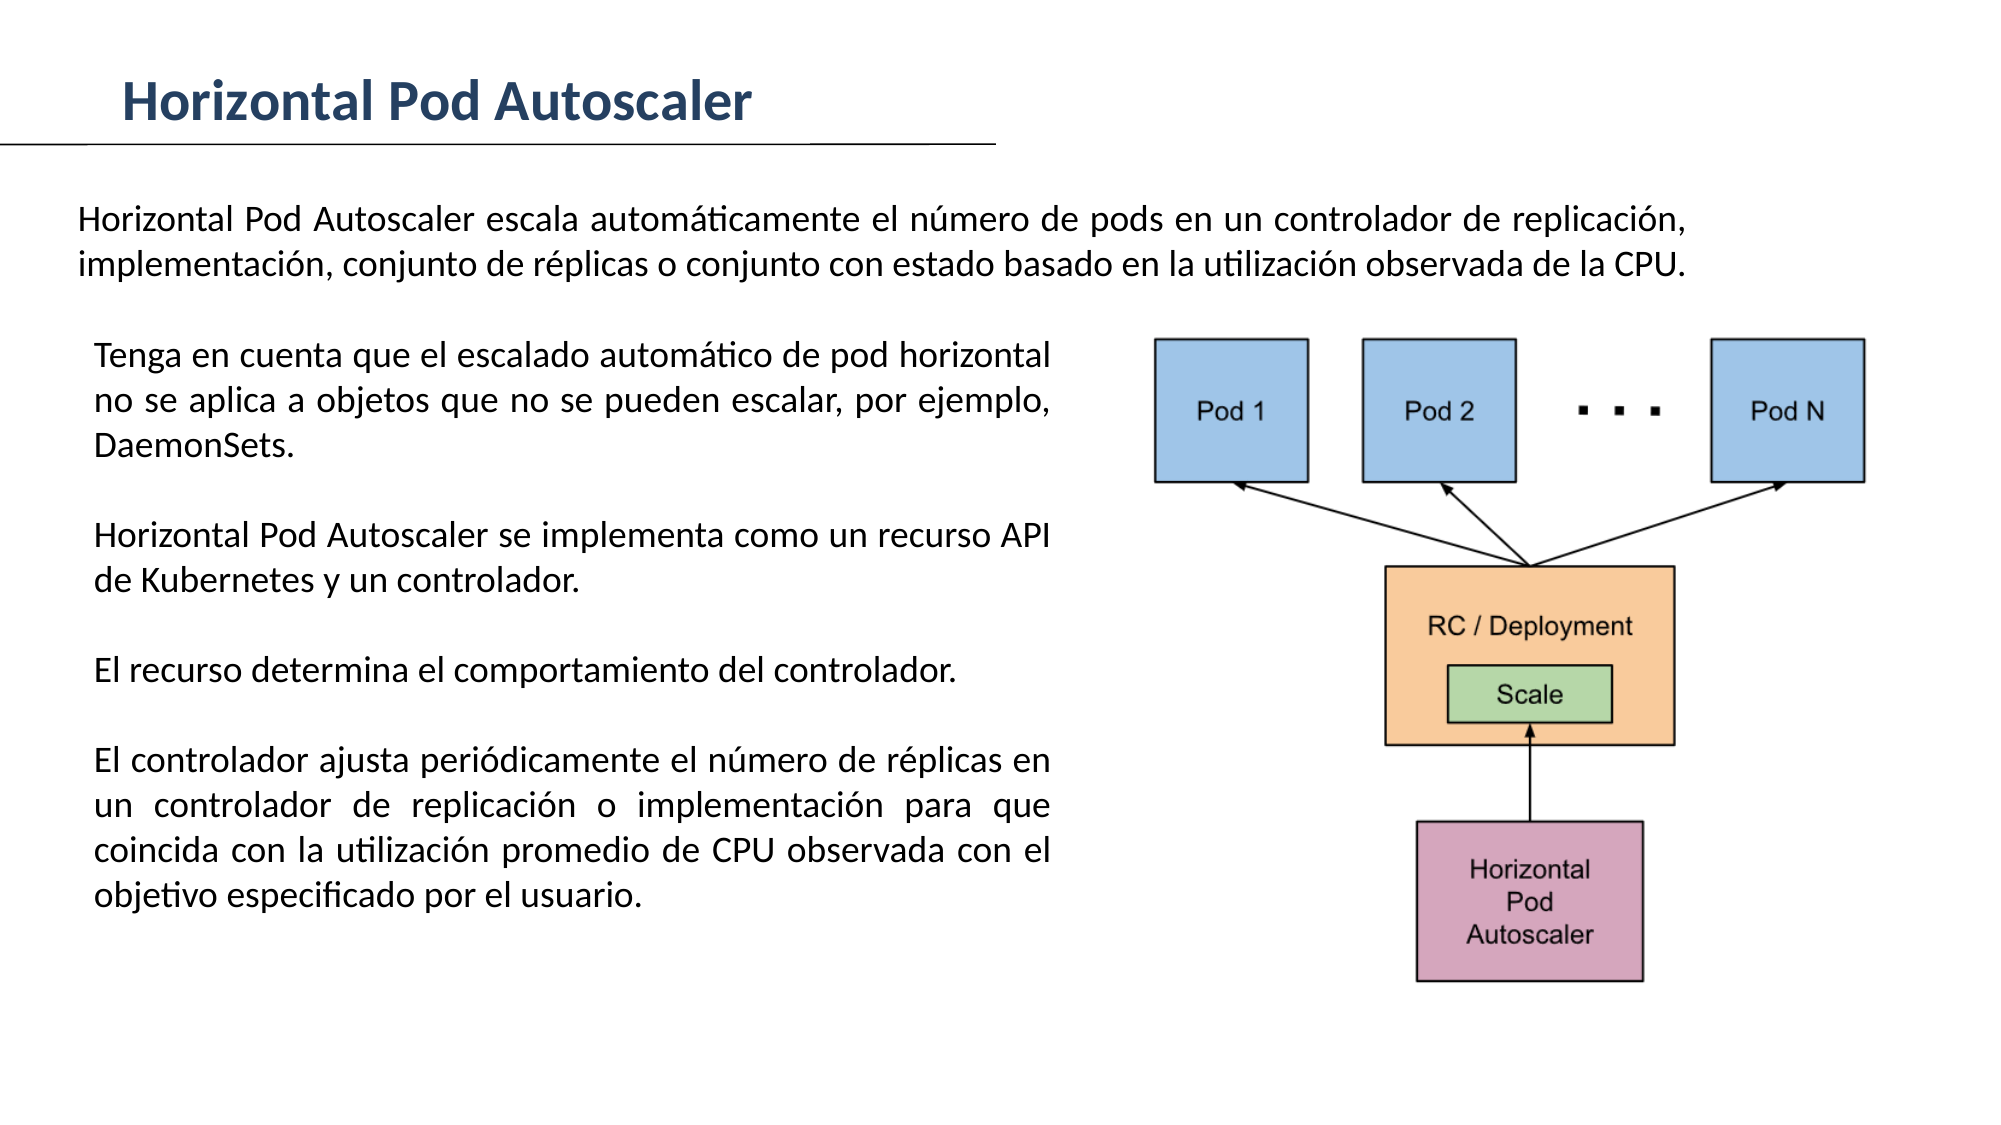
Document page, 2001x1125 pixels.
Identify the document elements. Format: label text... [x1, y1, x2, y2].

text_box Horizontal Pod Autoscaler [108, 54, 1114, 141]
picture [1117, 328, 1894, 998]
text_box Tenga en cuenta que el escalado automático de pod horizontal no se aplica a objetos que no se pueden escalar, por ejemplo, DaemonSets. Horizontal Pod Autoscaler se implementa como un recurso API de Kubernetes y un controlador. El recurso determina el comportamiento del controlador. El controlador ajusta periódicamente el número de réplicas en un controlador de replicación o implementación para que coincida con la utilización promedio de CPU observada con el objetivo especificado por el usuario. [79, 323, 1079, 968]
text_box Horizontal Pod Autoscaler escala automáticamente el número de pods en un controlador de replicación, implementación, conjunto de réplicas o conjunto con estado basado en la utilización observada de la CPU. [63, 186, 1902, 337]
